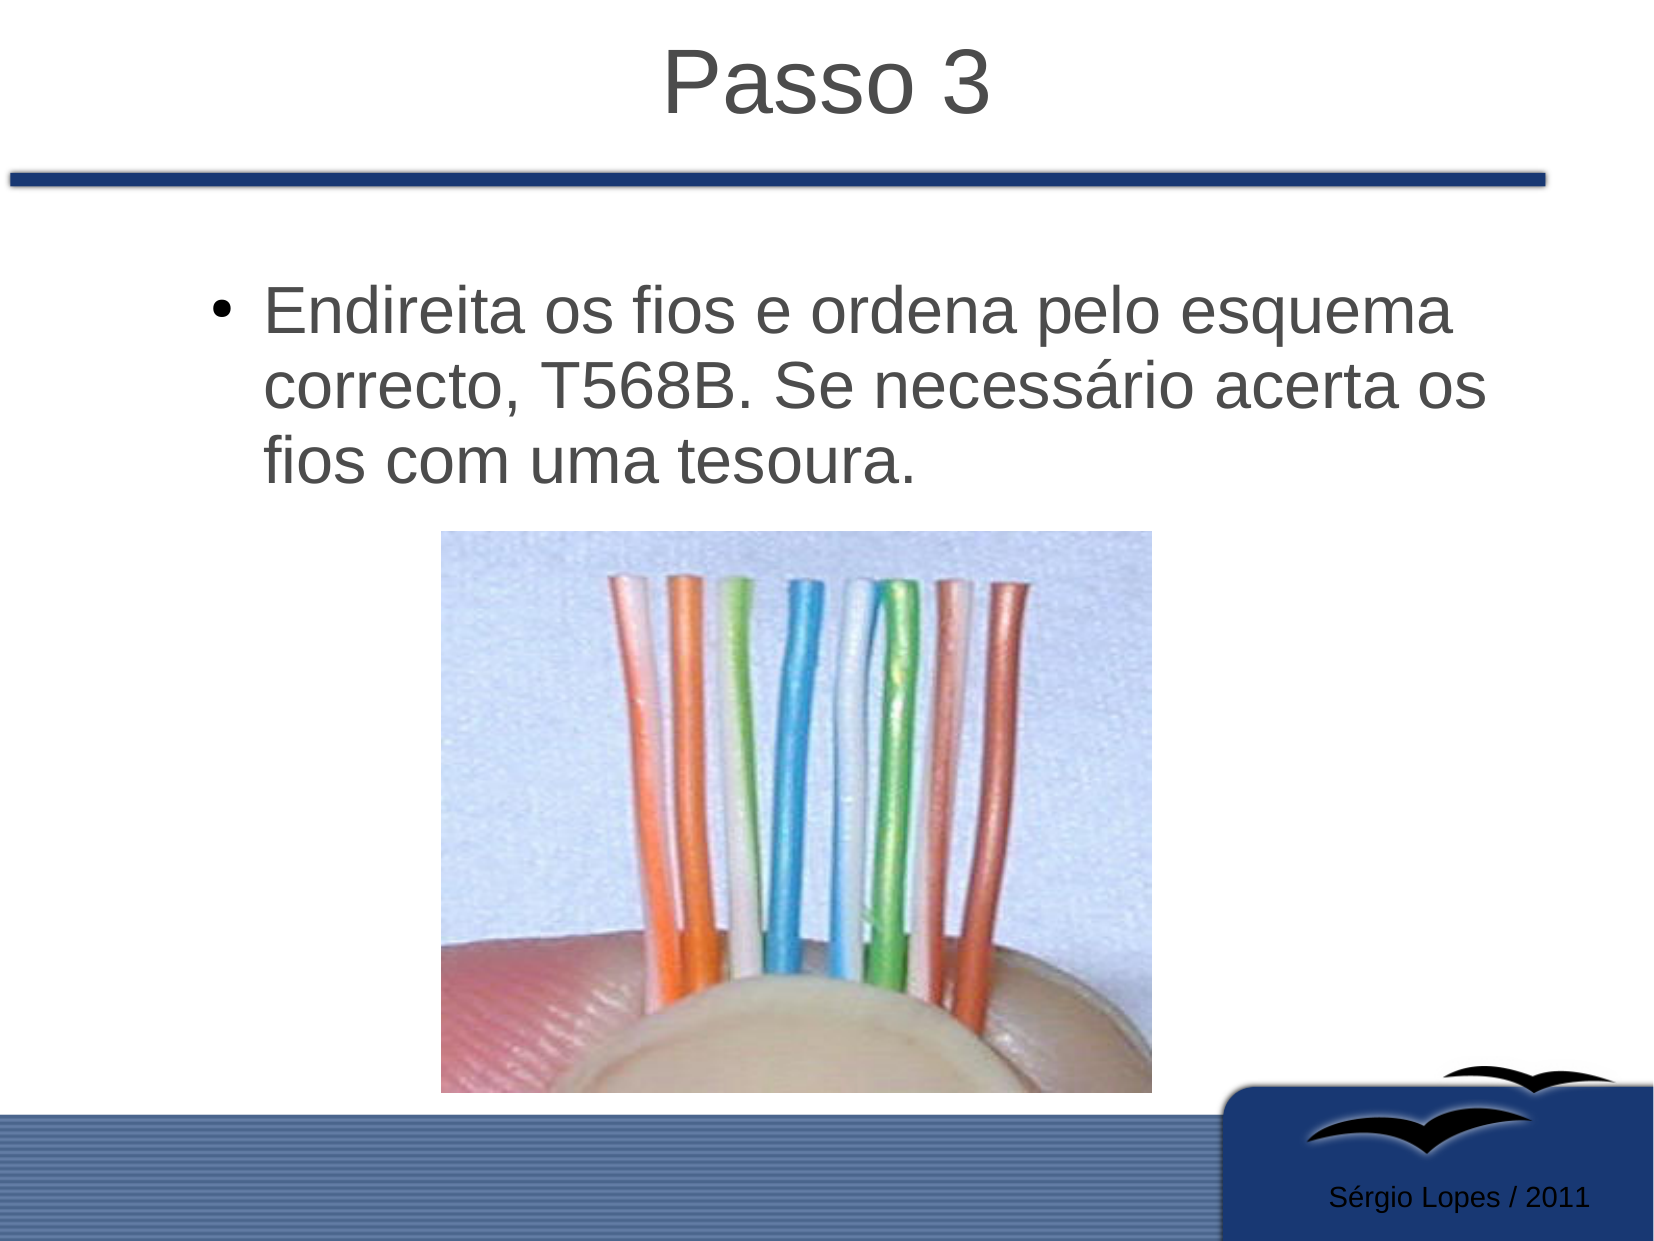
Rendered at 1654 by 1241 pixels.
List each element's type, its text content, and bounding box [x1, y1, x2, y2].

list Endireita os fios e ordena pelo esquema correcto, T568B. Se necessário acerta os fios com uma tesoura. [121, 273, 1534, 1056]
text_box Sérgio Lopes / 2011 [1328, 1181, 1588, 1214]
title Passo 3 [121, 0, 1534, 164]
picture [0, 0, 1654, 1241]
